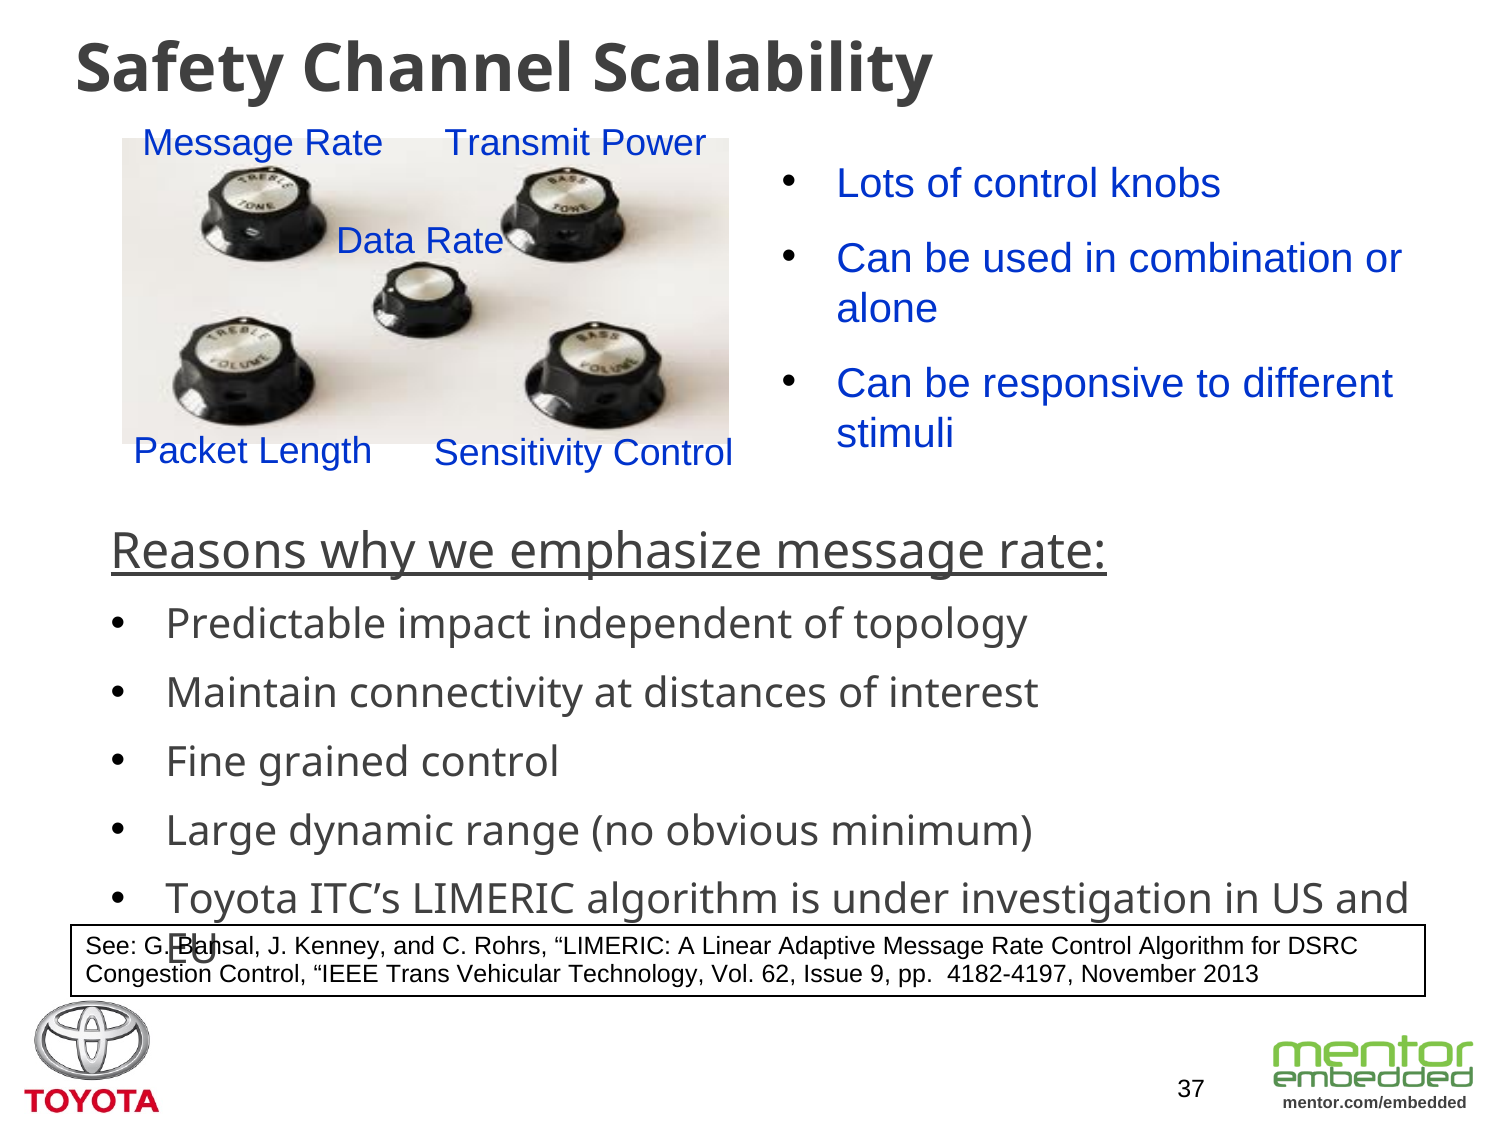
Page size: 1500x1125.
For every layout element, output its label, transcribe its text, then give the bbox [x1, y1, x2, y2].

text_box Sensitivity Control [417, 424, 766, 482]
picture [1268, 1030, 1476, 1092]
text_box Packet Length [117, 422, 497, 480]
text_box Transmit Power [428, 113, 831, 172]
text_box Reasons why we emphasize message rate: Predictable impact independent of topology Maintain connectivity at distances of interest Fine grained control Large dynamic range (no obvious minimum) Toyota ITC’s LIMERIC algorithm is under investigation in US and EU [34, 510, 1500, 951]
text_box Message Rate [125, 113, 428, 172]
text_box See: G. Bansal, J. Kenney, and C. Rohrs, “LIMERIC: A Linear Adaptive Message Rate Control Algorithm for DSRC Congestion Control, “IEEE Trans Vehicular Technology, Vol. 62, Issue 9, pp. 4182-4197, November 2013 [70, 924, 1425, 997]
picture [122, 138, 729, 424]
text_box Safety Channel Scalability [0, 0, 1500, 113]
text_box Lots of control knobs Can be used in combination or alone Can be responsive to different stimuli [766, 147, 1461, 526]
text_box Data Rate [319, 211, 629, 270]
picture [24, 998, 163, 1114]
